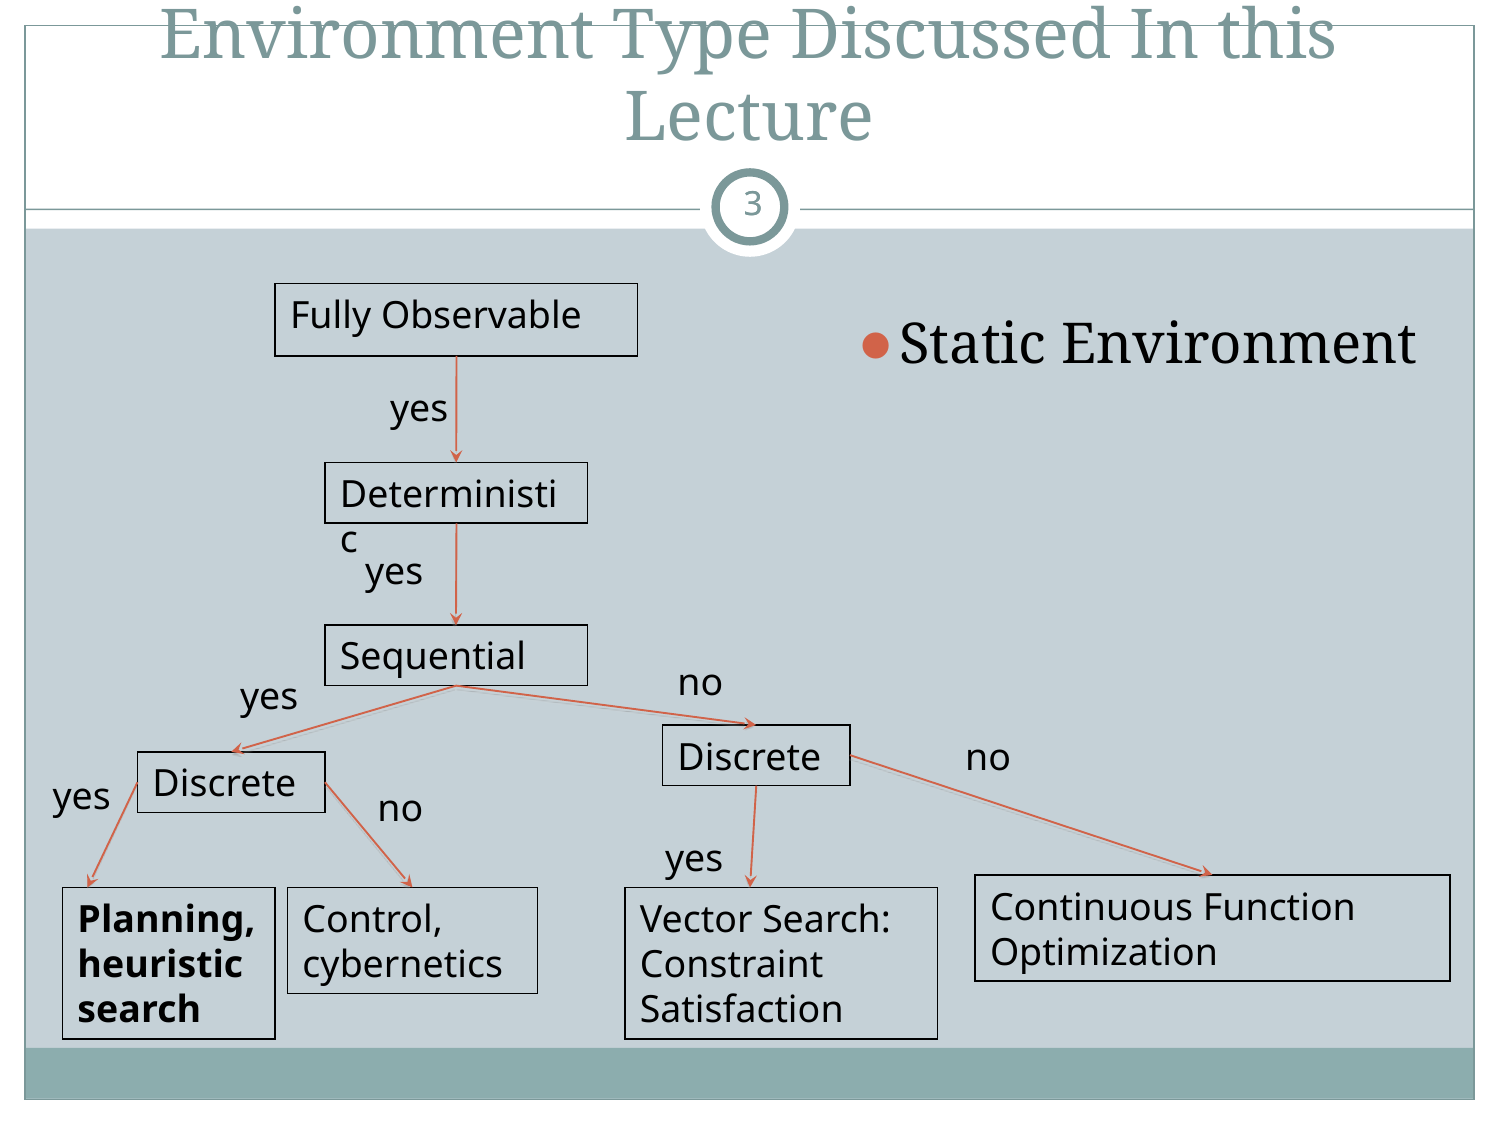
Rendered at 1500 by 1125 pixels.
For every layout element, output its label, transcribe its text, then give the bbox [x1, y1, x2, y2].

text_box yes [649, 826, 788, 888]
text_box Vector Search: Constraint Satisfaction [624, 887, 938, 1039]
slide_number <number> [715, 168, 791, 241]
text_box Control, cybernetics [287, 887, 538, 994]
text_box yes [349, 539, 488, 600]
text_box no [662, 650, 763, 711]
text_box Sequential [324, 624, 588, 686]
text_box Deterministic [324, 462, 588, 524]
text_box no [362, 776, 463, 838]
text_box yes [374, 376, 513, 438]
title Environment Type Discussed In this Lecture [49, 37, 1450, 162]
text_box yes [224, 664, 363, 725]
text_box Planning, heuristic search [62, 887, 275, 1039]
text_box Fully Observable [274, 283, 638, 356]
text_box Discrete [137, 751, 325, 813]
text_box no [950, 725, 1050, 786]
text_box Discrete [662, 725, 850, 786]
text_box Continuous Function Optimization [975, 875, 1450, 981]
list Static Environment [836, 299, 1450, 488]
text_box yes [37, 764, 175, 825]
